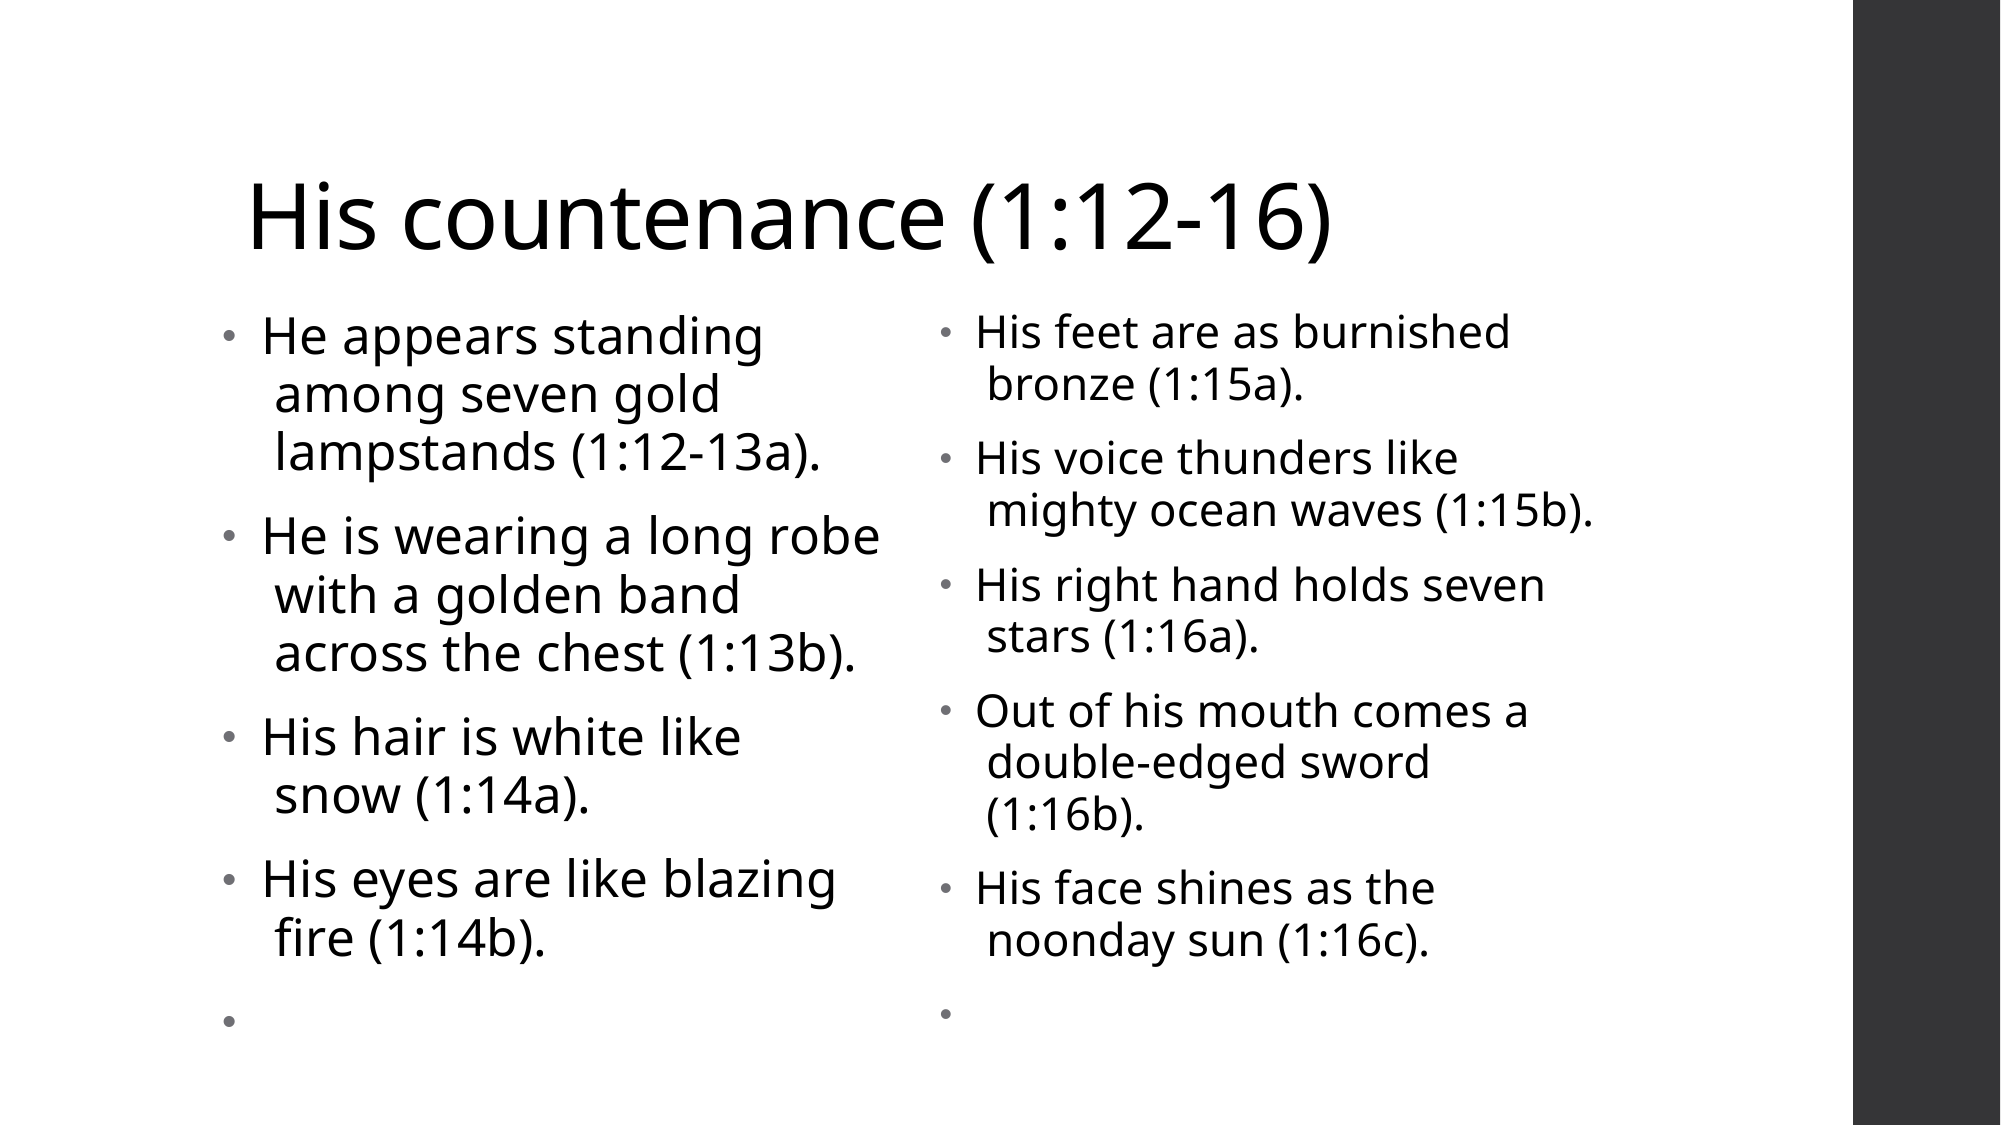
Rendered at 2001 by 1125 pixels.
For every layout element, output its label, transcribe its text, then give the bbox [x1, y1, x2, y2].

list His feet are as burnished bronze (1:15a). His voice thunders like mighty ocean waves (1:15b). His right hand holds seven stars (1:16a). Out of his mouth comes a double-edged sword (1:16b). His face shines as the noonday sun (1:16c). [924, 299, 1617, 1014]
list He appears standing among seven gold lampstands (1:12-13a). He is wearing a long robe with a golden band across the chest (1:13b). His hair is white like snow (1:14a). His eyes are like blazing fire (1:14b). [207, 299, 900, 1014]
title His countenance (1:12-16) [206, 60, 1797, 278]
